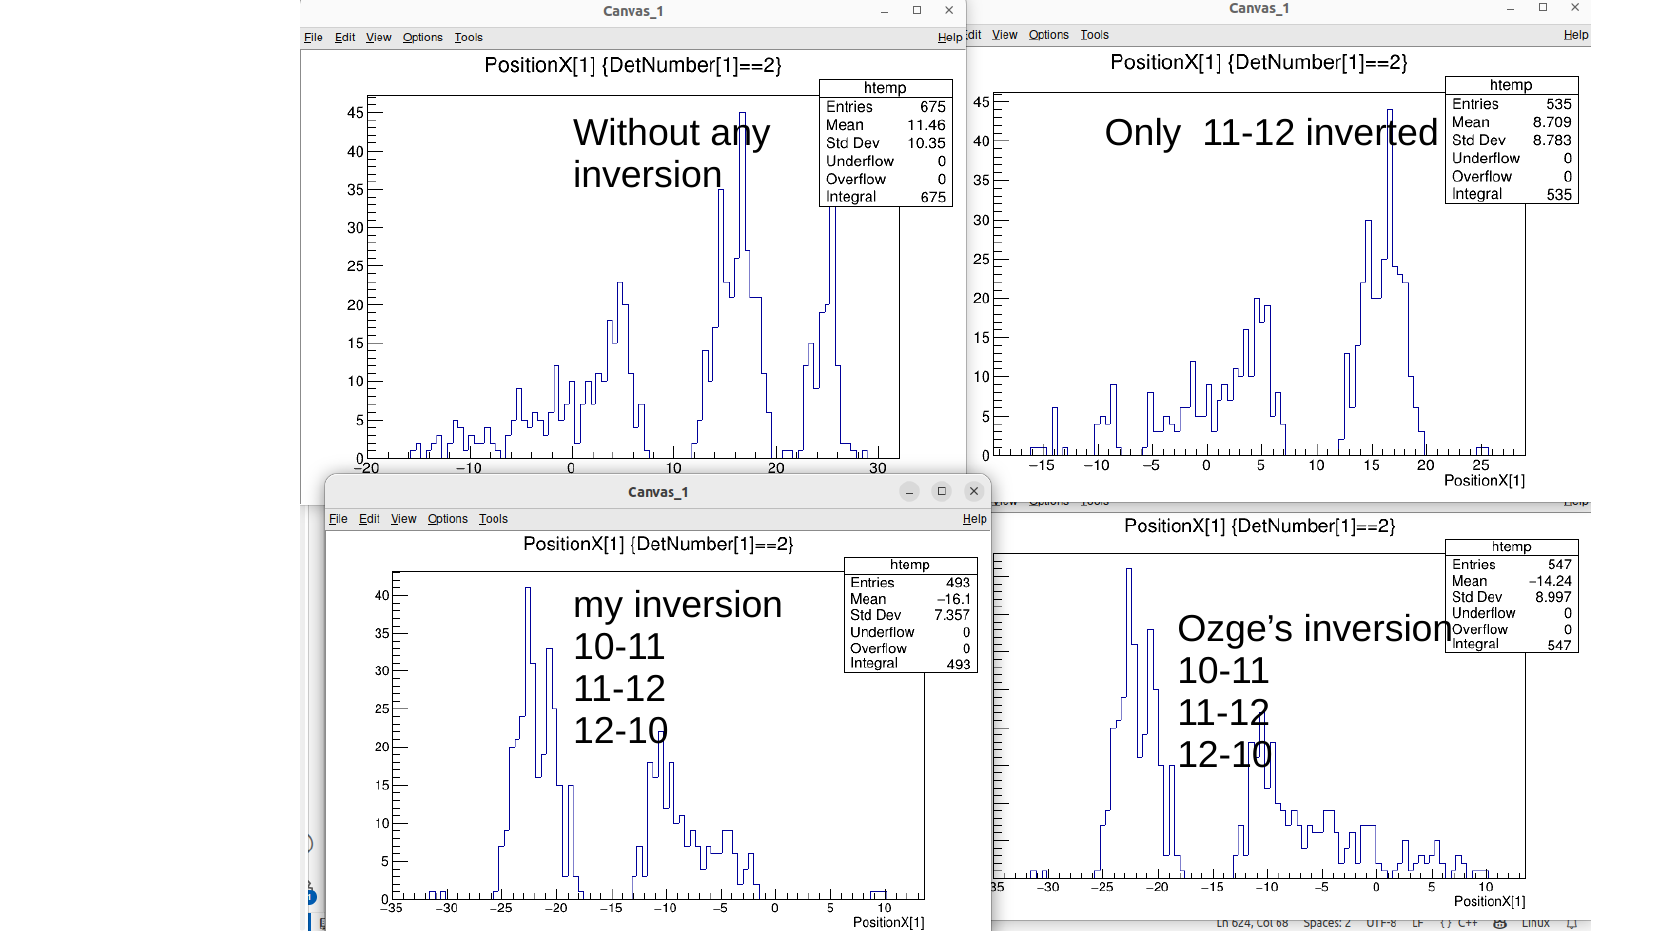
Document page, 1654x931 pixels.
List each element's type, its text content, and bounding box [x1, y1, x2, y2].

text_box Without any inversion [558, 103, 934, 329]
text_box my inversion 10-11 11-12 12-10 [558, 576, 934, 802]
text_box Ozge’s inversion 10-11 11-12 12-10 [1162, 600, 1538, 825]
text_box Only 11-12 inverted [1089, 103, 1465, 329]
picture [300, 0, 1591, 931]
